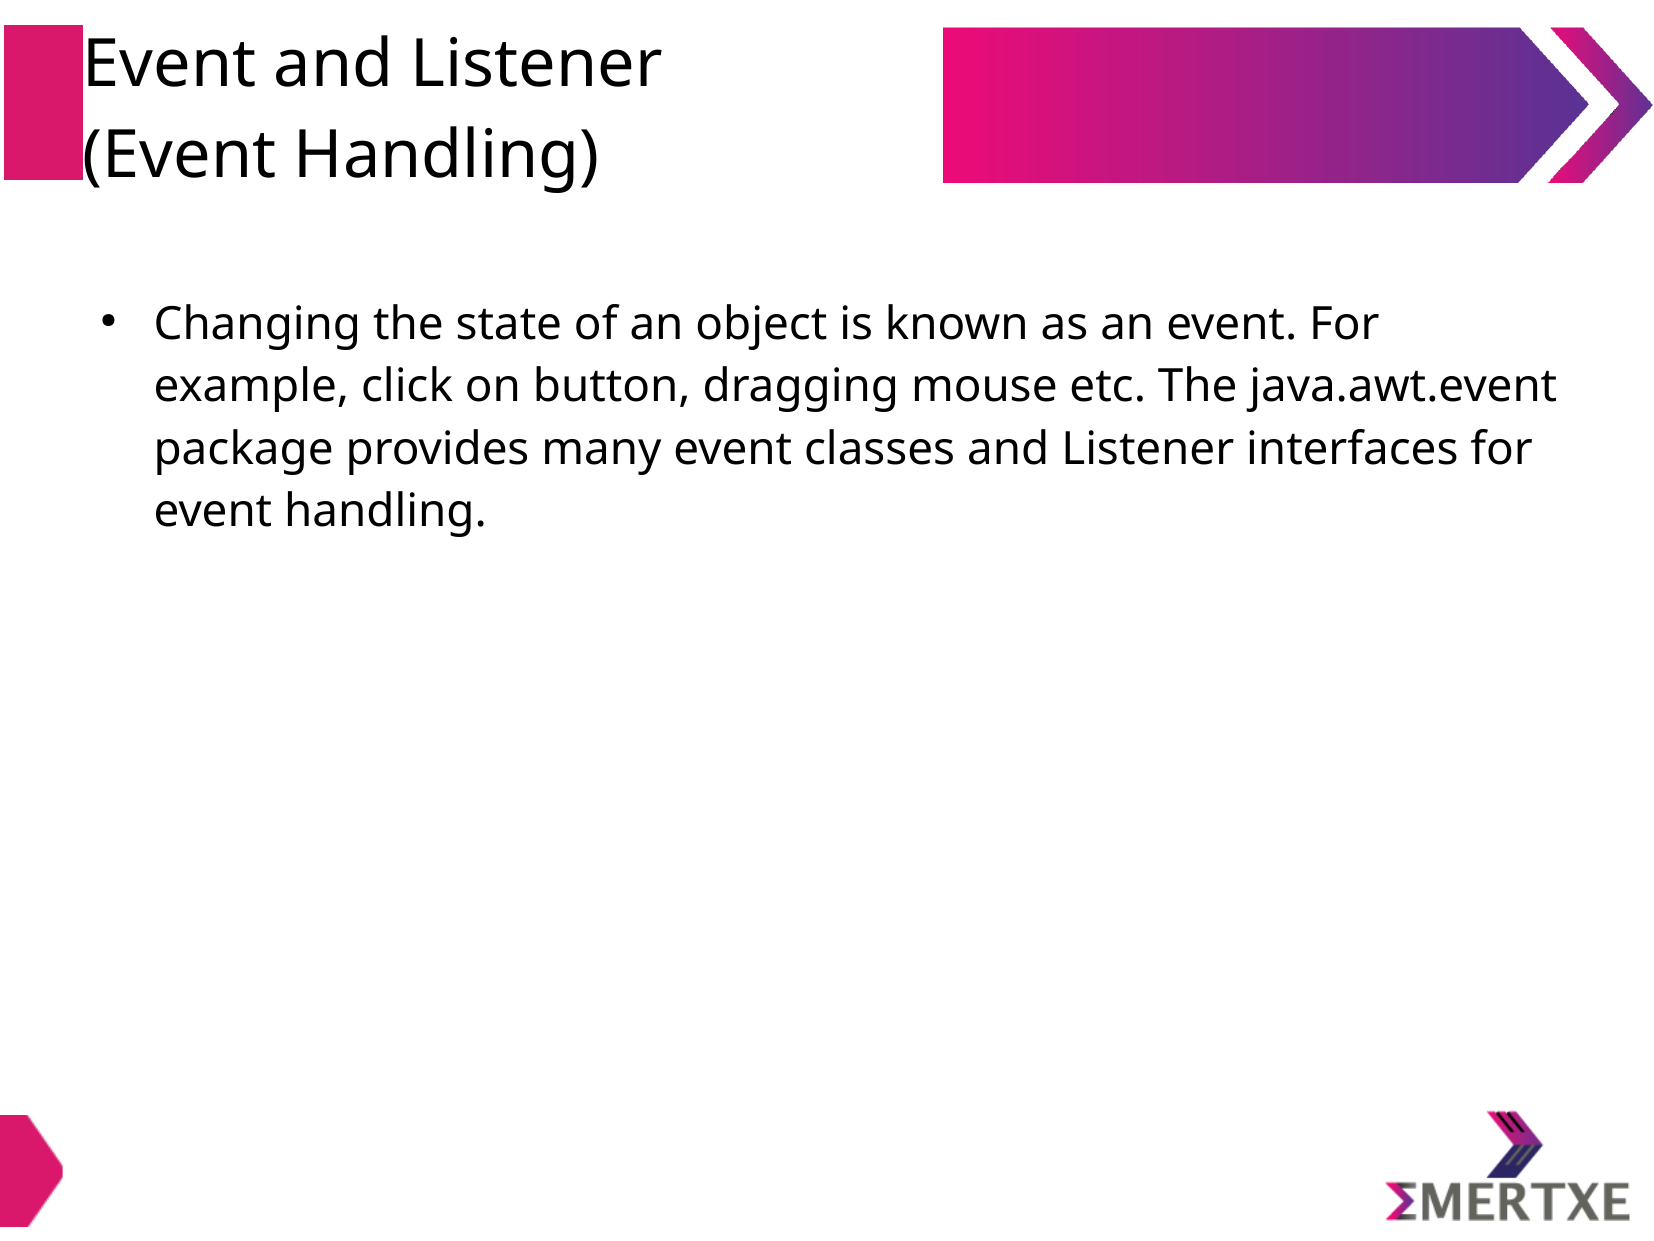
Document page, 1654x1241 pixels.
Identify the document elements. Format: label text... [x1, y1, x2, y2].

list Changing the state of an object is known as an event. For example, click on button, dragging mouse etc. The java.awt.event package provides many event classes and Listener interfaces for event handling. [82, 290, 1571, 1010]
picture [1571, 27, 1653, 183]
picture [1385, 1107, 1631, 1221]
title Event and Listener (Event Handling) [82, 2, 1571, 210]
